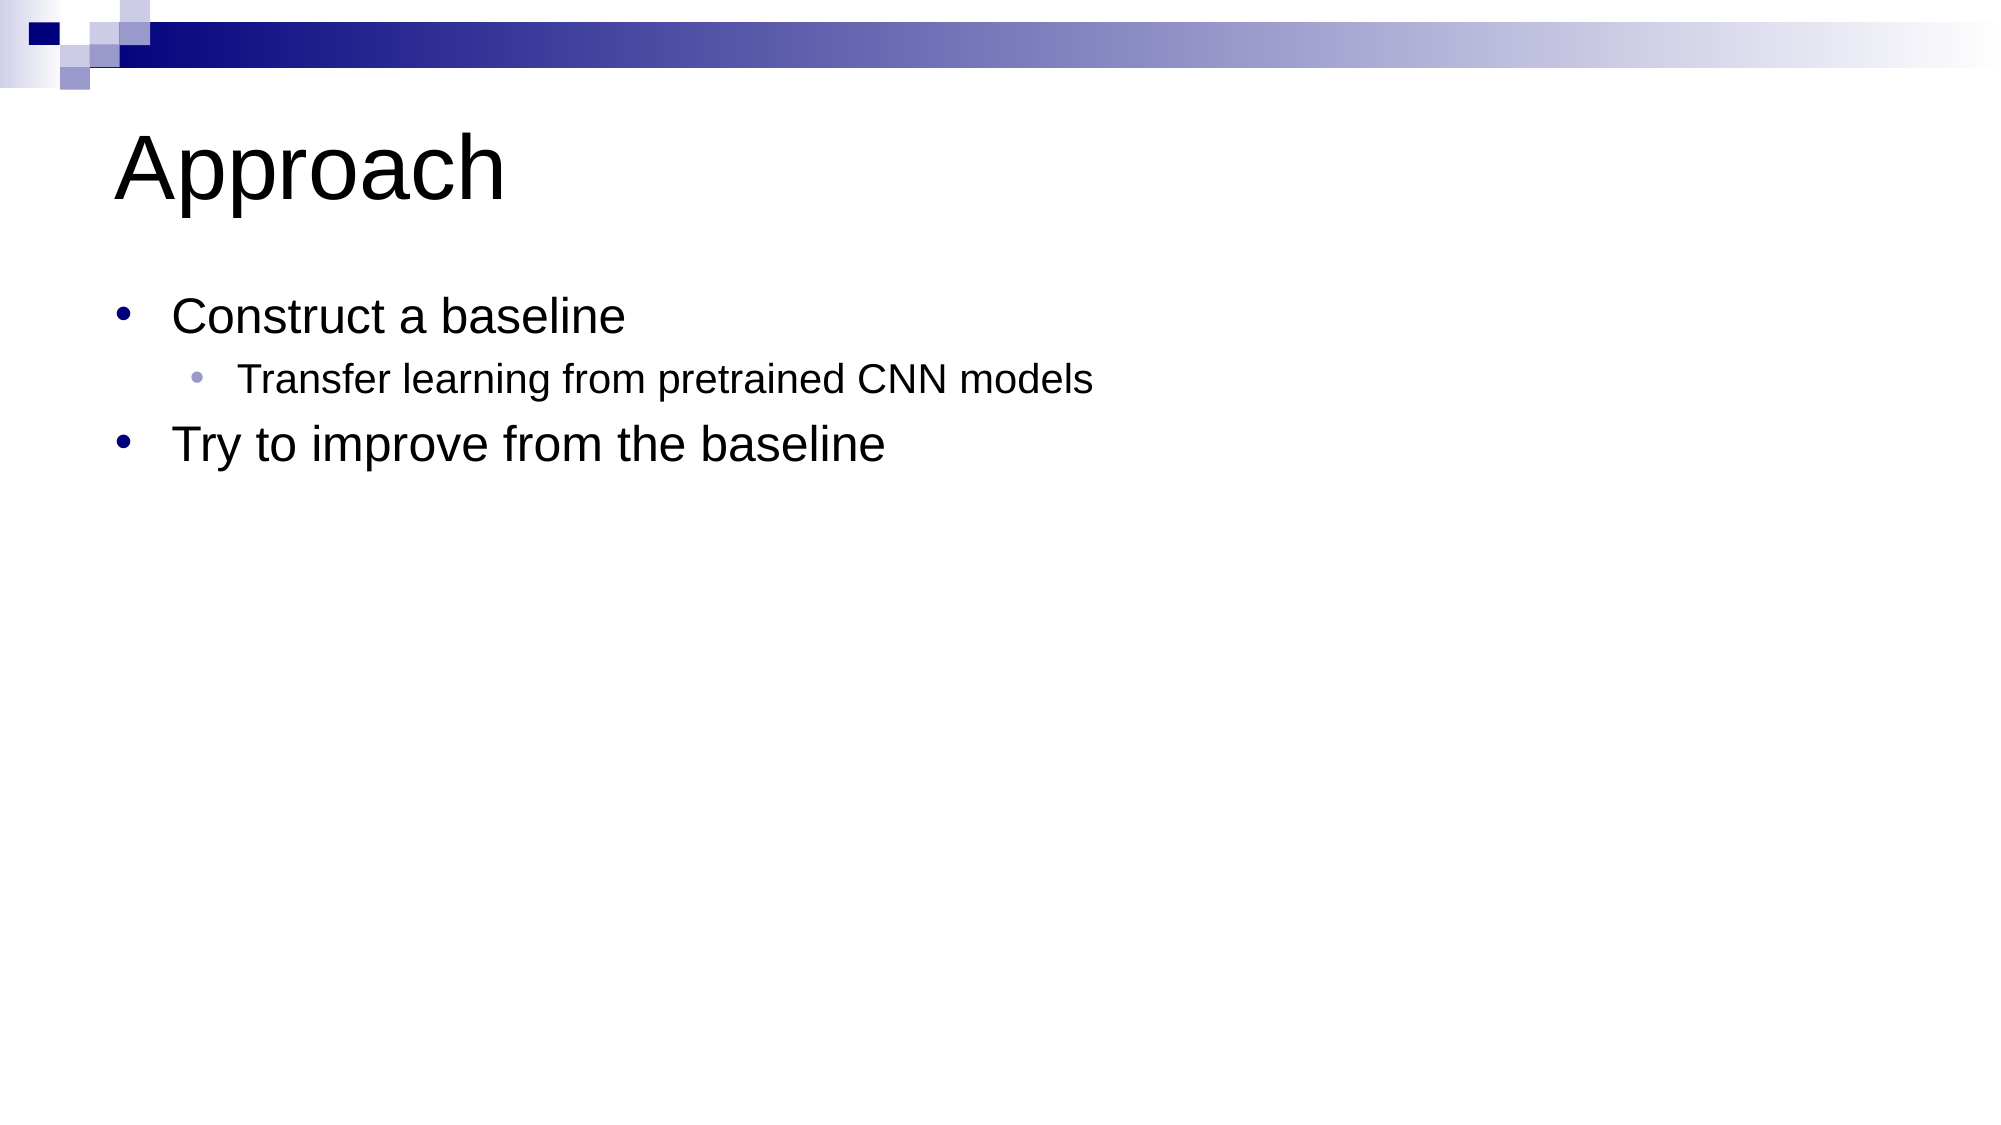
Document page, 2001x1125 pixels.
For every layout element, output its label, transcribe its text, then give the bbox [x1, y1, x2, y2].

title Approach [99, 93, 1900, 232]
list Construct a baseline Transfer learning from pretrained CNN models Try to improve from the baseline [99, 275, 1900, 1067]
